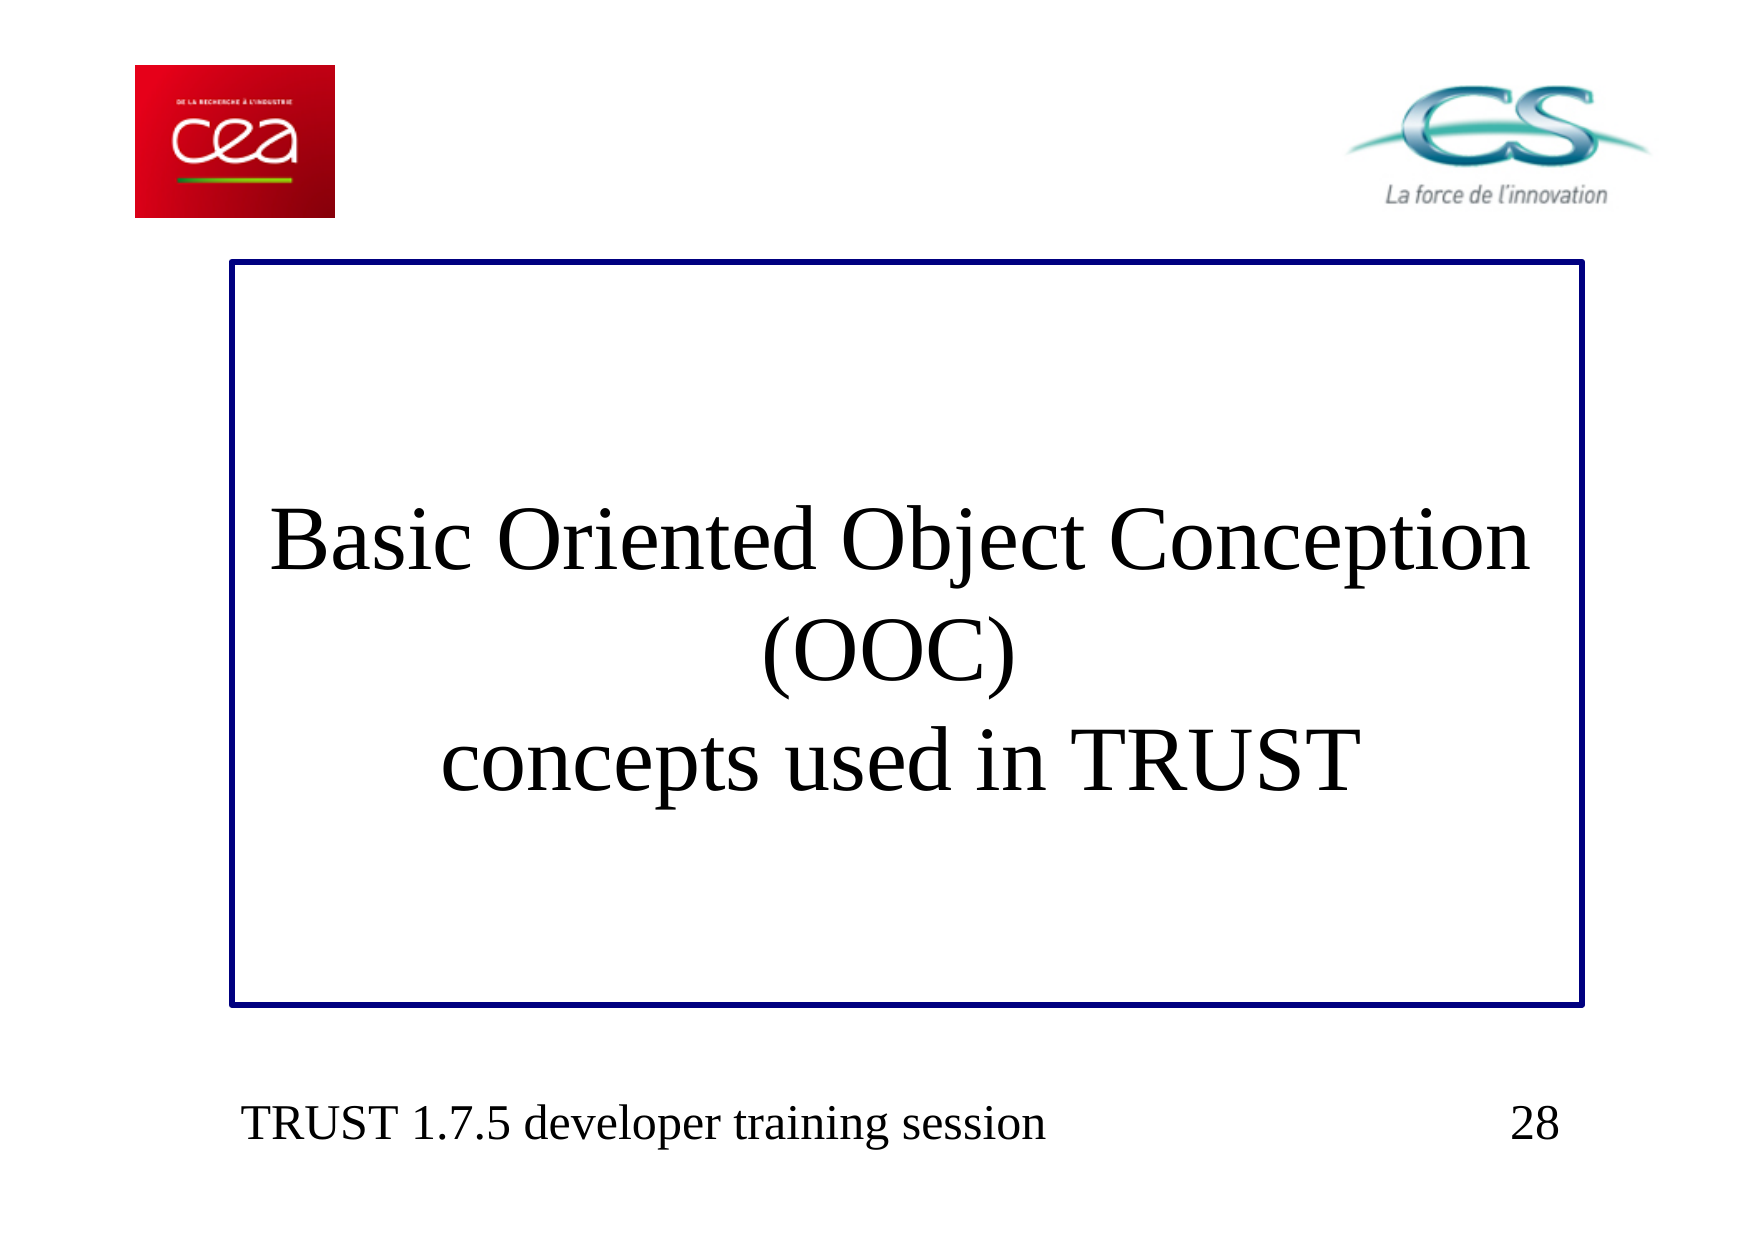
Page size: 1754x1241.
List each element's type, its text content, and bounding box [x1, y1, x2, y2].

title Basic Oriented Object Conception (OOC) concepts used in TRUST [225, 470, 1577, 817]
picture [135, 65, 335, 218]
picture [1340, 73, 1662, 218]
title [231, 261, 1583, 1005]
